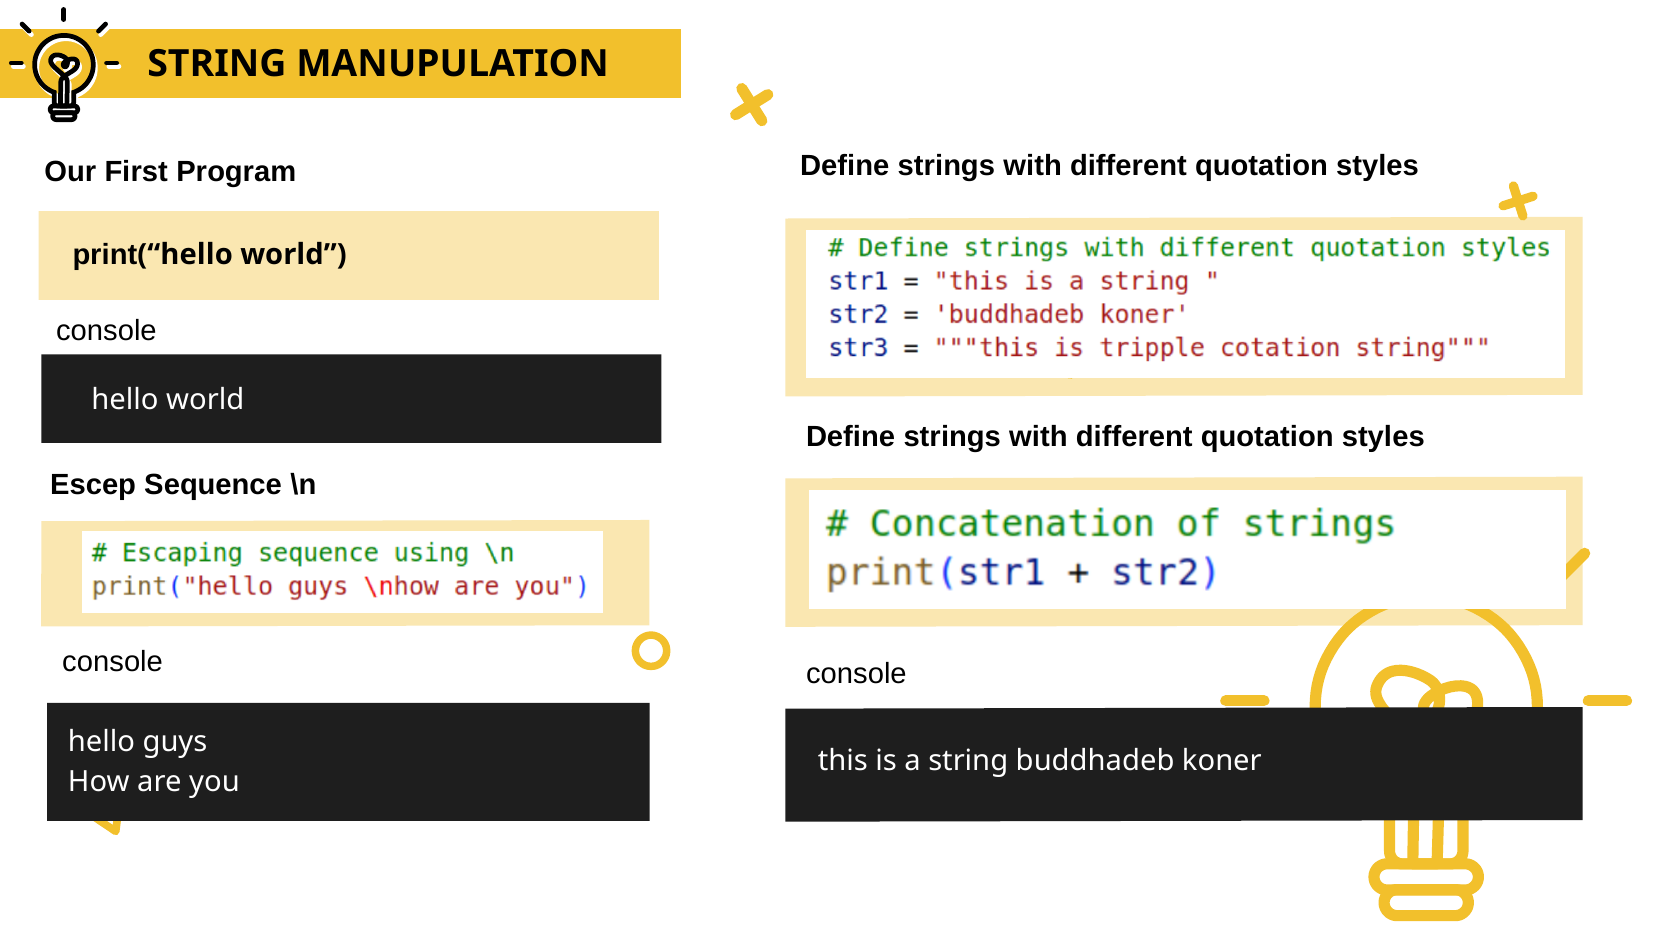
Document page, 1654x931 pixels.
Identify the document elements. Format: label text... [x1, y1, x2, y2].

text_box Define strings with different quotation styles [785, 141, 1554, 189]
text_box [785, 707, 1583, 822]
text_box console [791, 649, 1117, 697]
text_box print(“hello world”) [57, 225, 472, 281]
text_box Define strings with different quotation styles [791, 413, 1560, 461]
text_box console [41, 306, 367, 355]
text_box [785, 216, 1583, 397]
text_box [47, 702, 650, 821]
text_box hello world [76, 370, 491, 426]
picture [82, 531, 603, 613]
picture [809, 490, 1566, 609]
text_box Our First Program [29, 147, 650, 196]
text_box Escep Sequence \n [35, 460, 390, 508]
text_box console [47, 637, 373, 686]
text_box [41, 354, 662, 443]
picture [806, 230, 1565, 378]
text_box [41, 519, 650, 627]
text_box hello guys How are you [53, 713, 467, 808]
text_box [785, 476, 1583, 627]
text_box [38, 211, 659, 300]
text_box this is a string buddhadeb koner [803, 732, 1577, 798]
title STRING MANUPULATION [147, 0, 785, 137]
